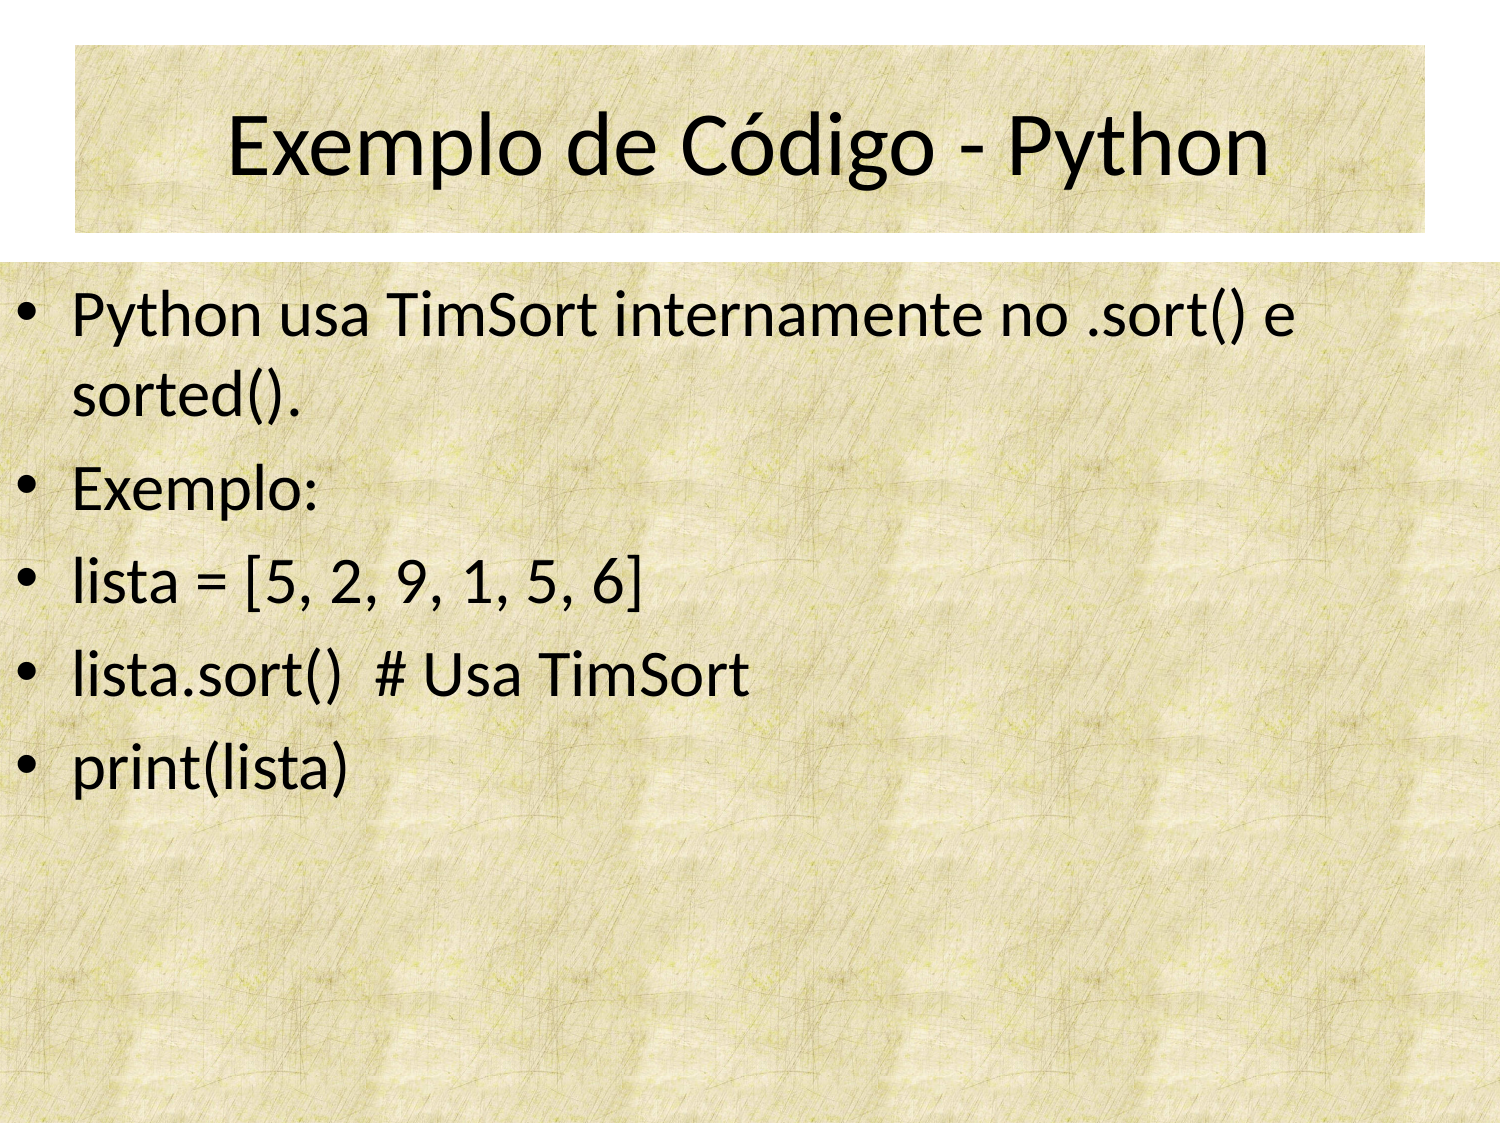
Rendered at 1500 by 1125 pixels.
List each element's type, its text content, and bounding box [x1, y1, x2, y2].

title Exemplo de Código - Python [75, 45, 1425, 233]
list Python usa TimSort internamente no .sort() e sorted(). Exemplo: lista = [5, 2, 9, 1, 5, 6] lista.sort() # Usa TimSort print(lista) [0, 262, 1500, 1123]
